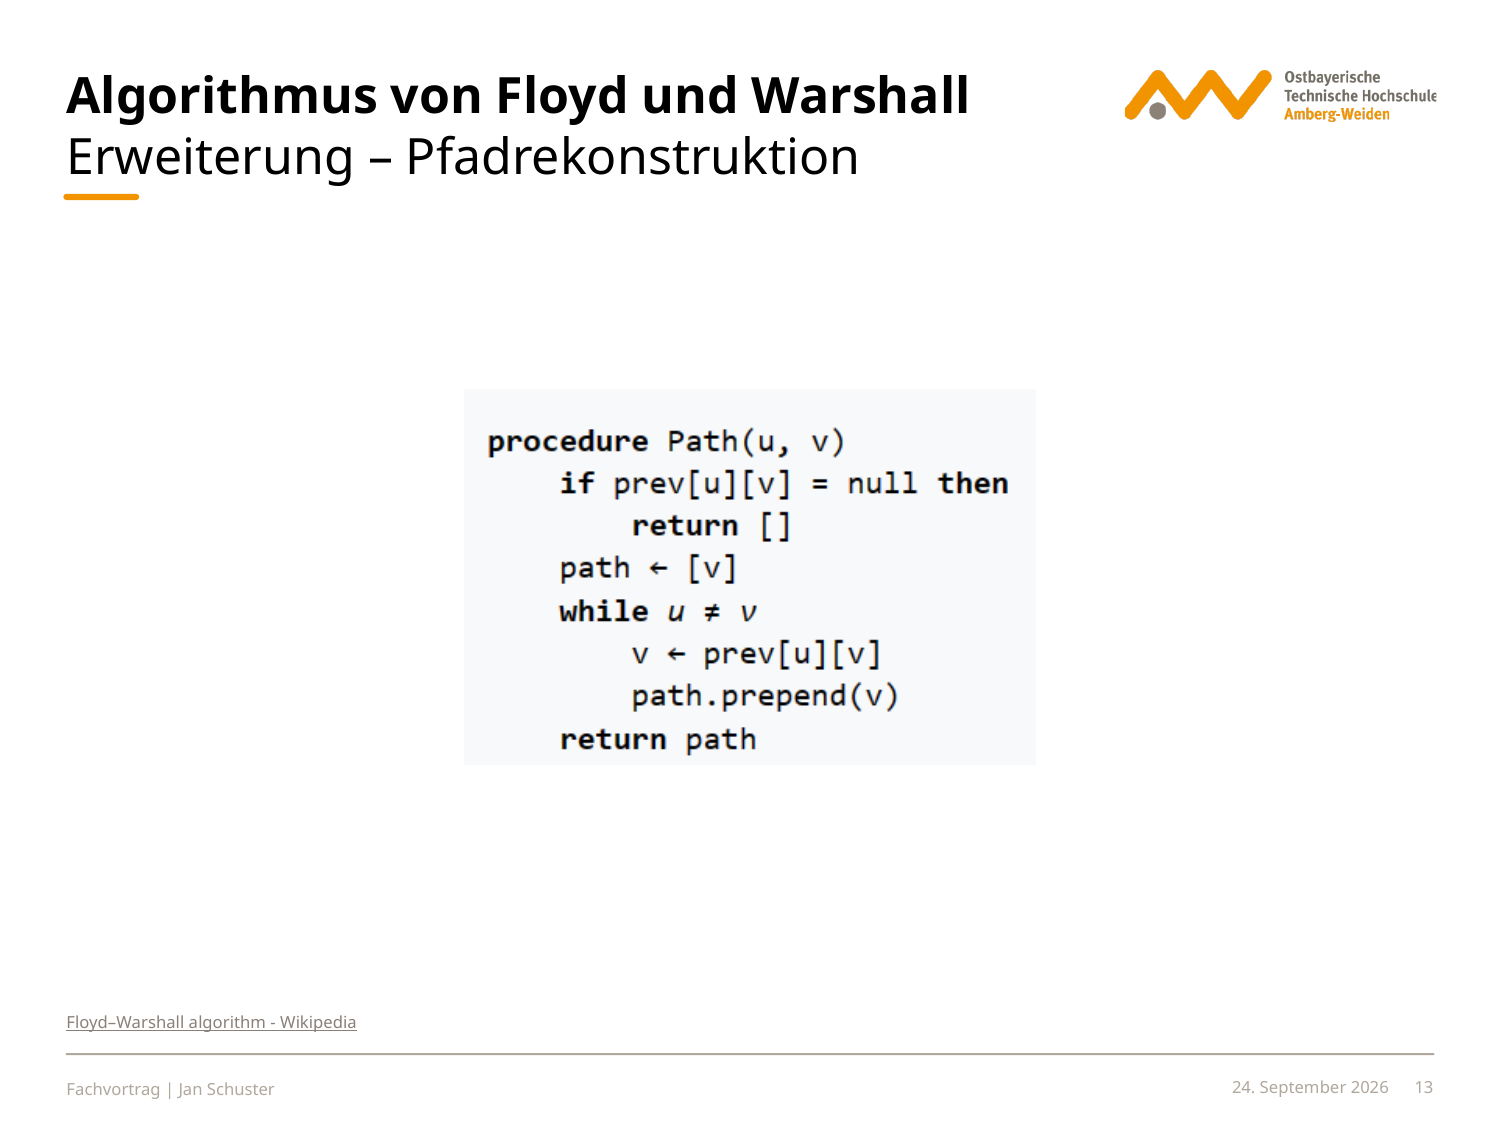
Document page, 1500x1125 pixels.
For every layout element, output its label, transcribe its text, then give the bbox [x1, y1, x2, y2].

slide_number <number> [1395, 1065, 1434, 1113]
slide_number 11. Dezember 2023 [1171, 1065, 1390, 1113]
list Floyd–Warshall algorithm - Wikipedia [66, 987, 1434, 1035]
list Erweiterung – Pfadrekonstruktion [66, 130, 1434, 190]
footer Fachvortrag | Jan Schuster [66, 1065, 997, 1113]
picture [464, 389, 1036, 765]
title Algorithmus von Floyd und Warshall [66, 70, 1434, 130]
